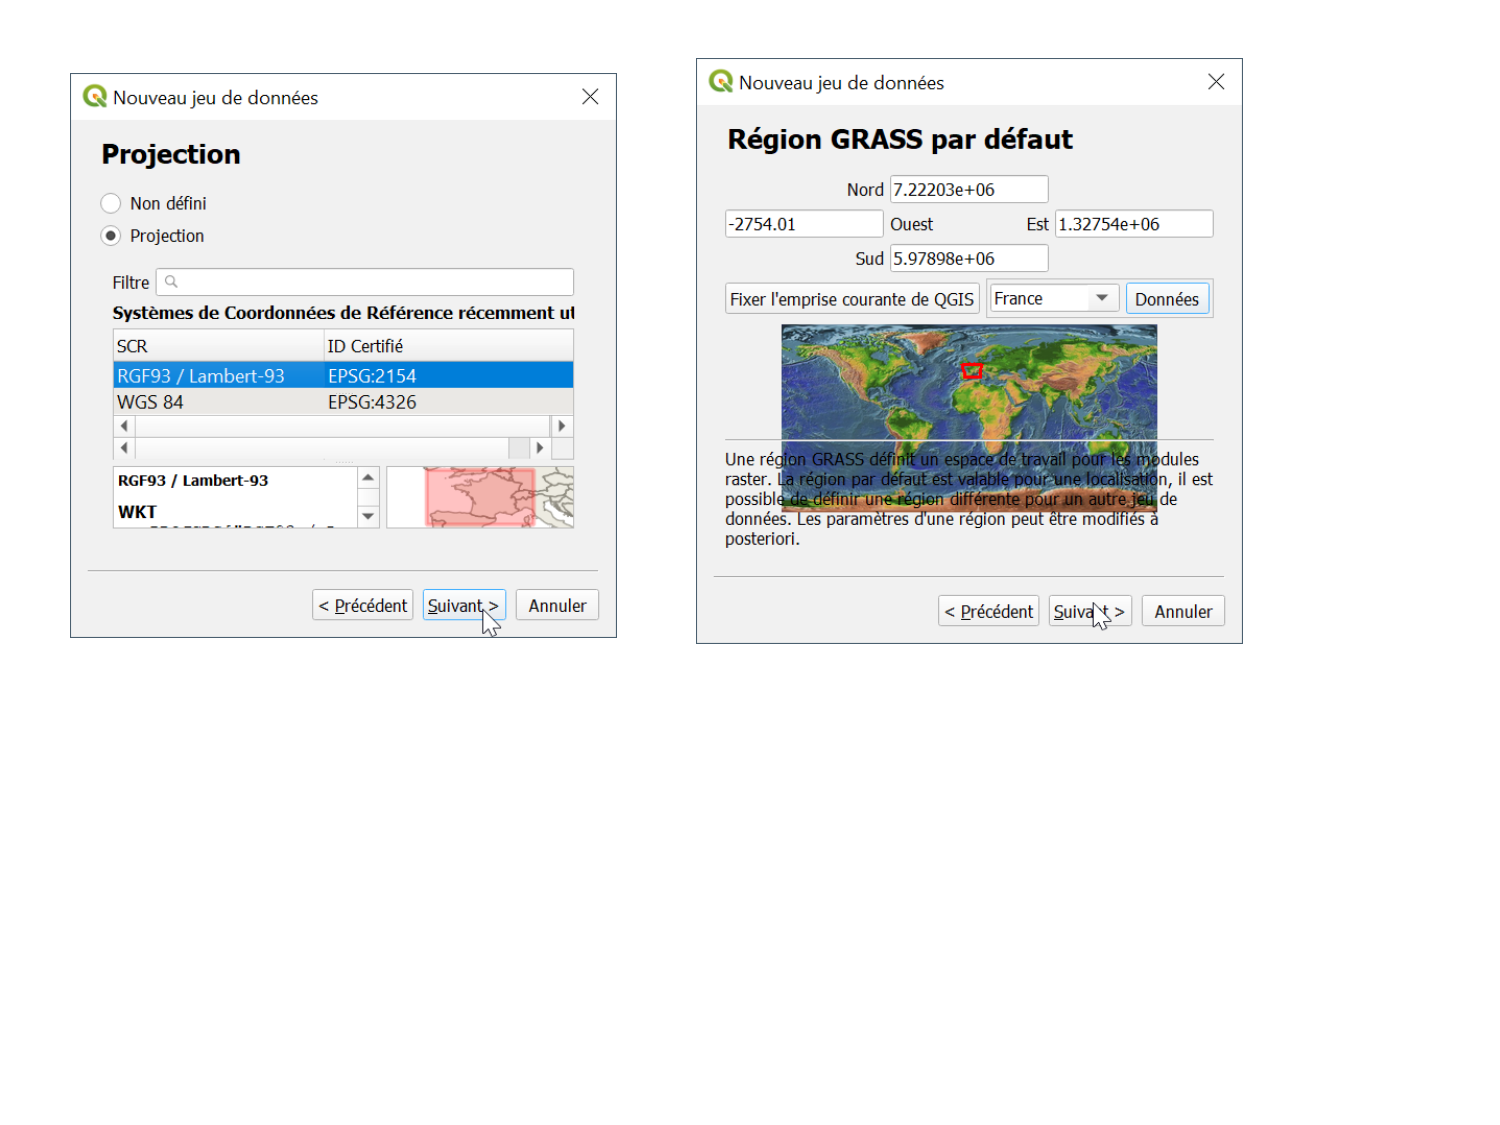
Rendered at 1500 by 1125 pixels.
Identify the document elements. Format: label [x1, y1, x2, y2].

picture [696, 58, 1243, 644]
picture [70, 73, 617, 638]
